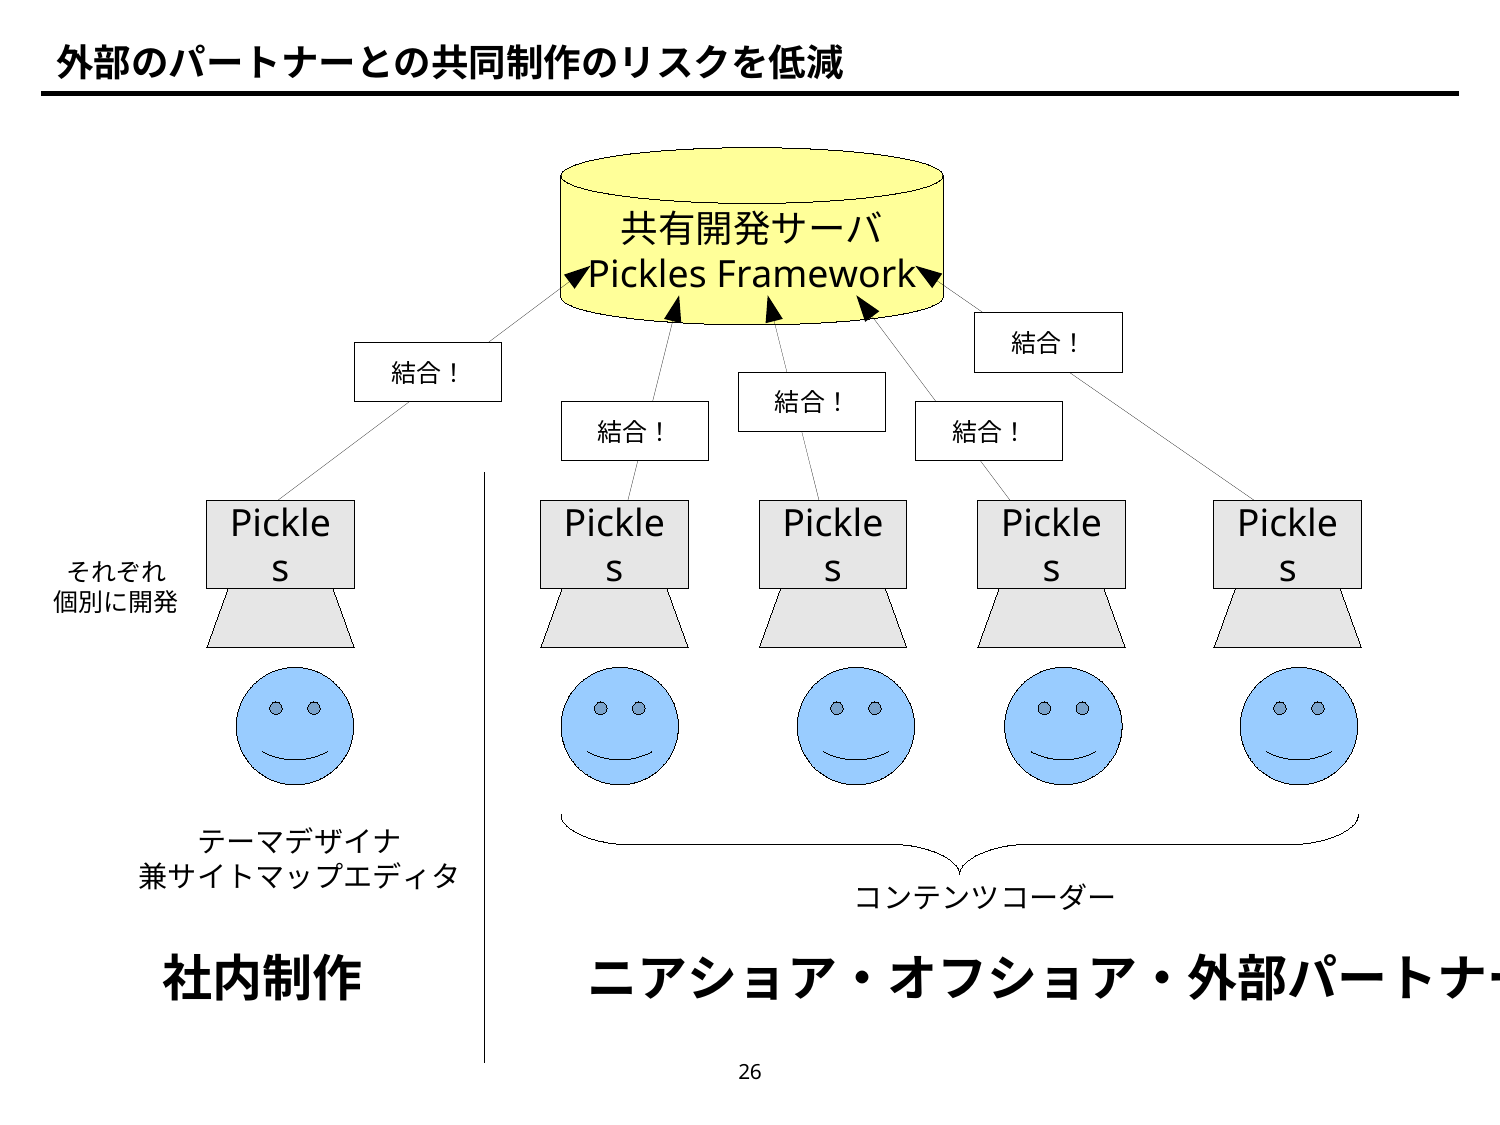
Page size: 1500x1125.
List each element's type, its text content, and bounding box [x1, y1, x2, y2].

text_box 社内制作 [147, 939, 379, 1015]
text_box Pickles [759, 500, 907, 589]
text_box [1213, 588, 1362, 648]
text_box 共有開発サーバ Pickles Framework [560, 147, 944, 325]
text_box [797, 667, 915, 785]
text_box 結合！ [974, 312, 1123, 373]
text_box [1004, 667, 1123, 785]
text_box 結合！ [738, 372, 886, 432]
text_box Pickles [977, 500, 1126, 589]
text_box [206, 588, 355, 648]
text_box 結合！ [354, 342, 502, 402]
text_box [236, 667, 354, 785]
text_box Pickles [1213, 500, 1362, 589]
text_box Pickles [206, 500, 355, 589]
title 外部のパートナーとの共同制作のリスクを低減 [41, 33, 1459, 87]
text_box [561, 667, 679, 785]
text_box それぞれ 個別に開発 [38, 491, 192, 682]
text_box テーマデザイナ 兼サイトマップエディタ [124, 816, 425, 901]
text_box コンテンツコーダー [839, 871, 1101, 922]
text_box 結合！ [915, 401, 1063, 461]
text_box Pickles [540, 500, 689, 589]
text_box ニアショア・オフショア・外部パートナー [572, 939, 1404, 1015]
text_box [540, 588, 689, 648]
text_box 結合！ [561, 401, 709, 461]
text_box [759, 588, 907, 648]
text_box [977, 588, 1126, 648]
text_box [1240, 667, 1358, 785]
